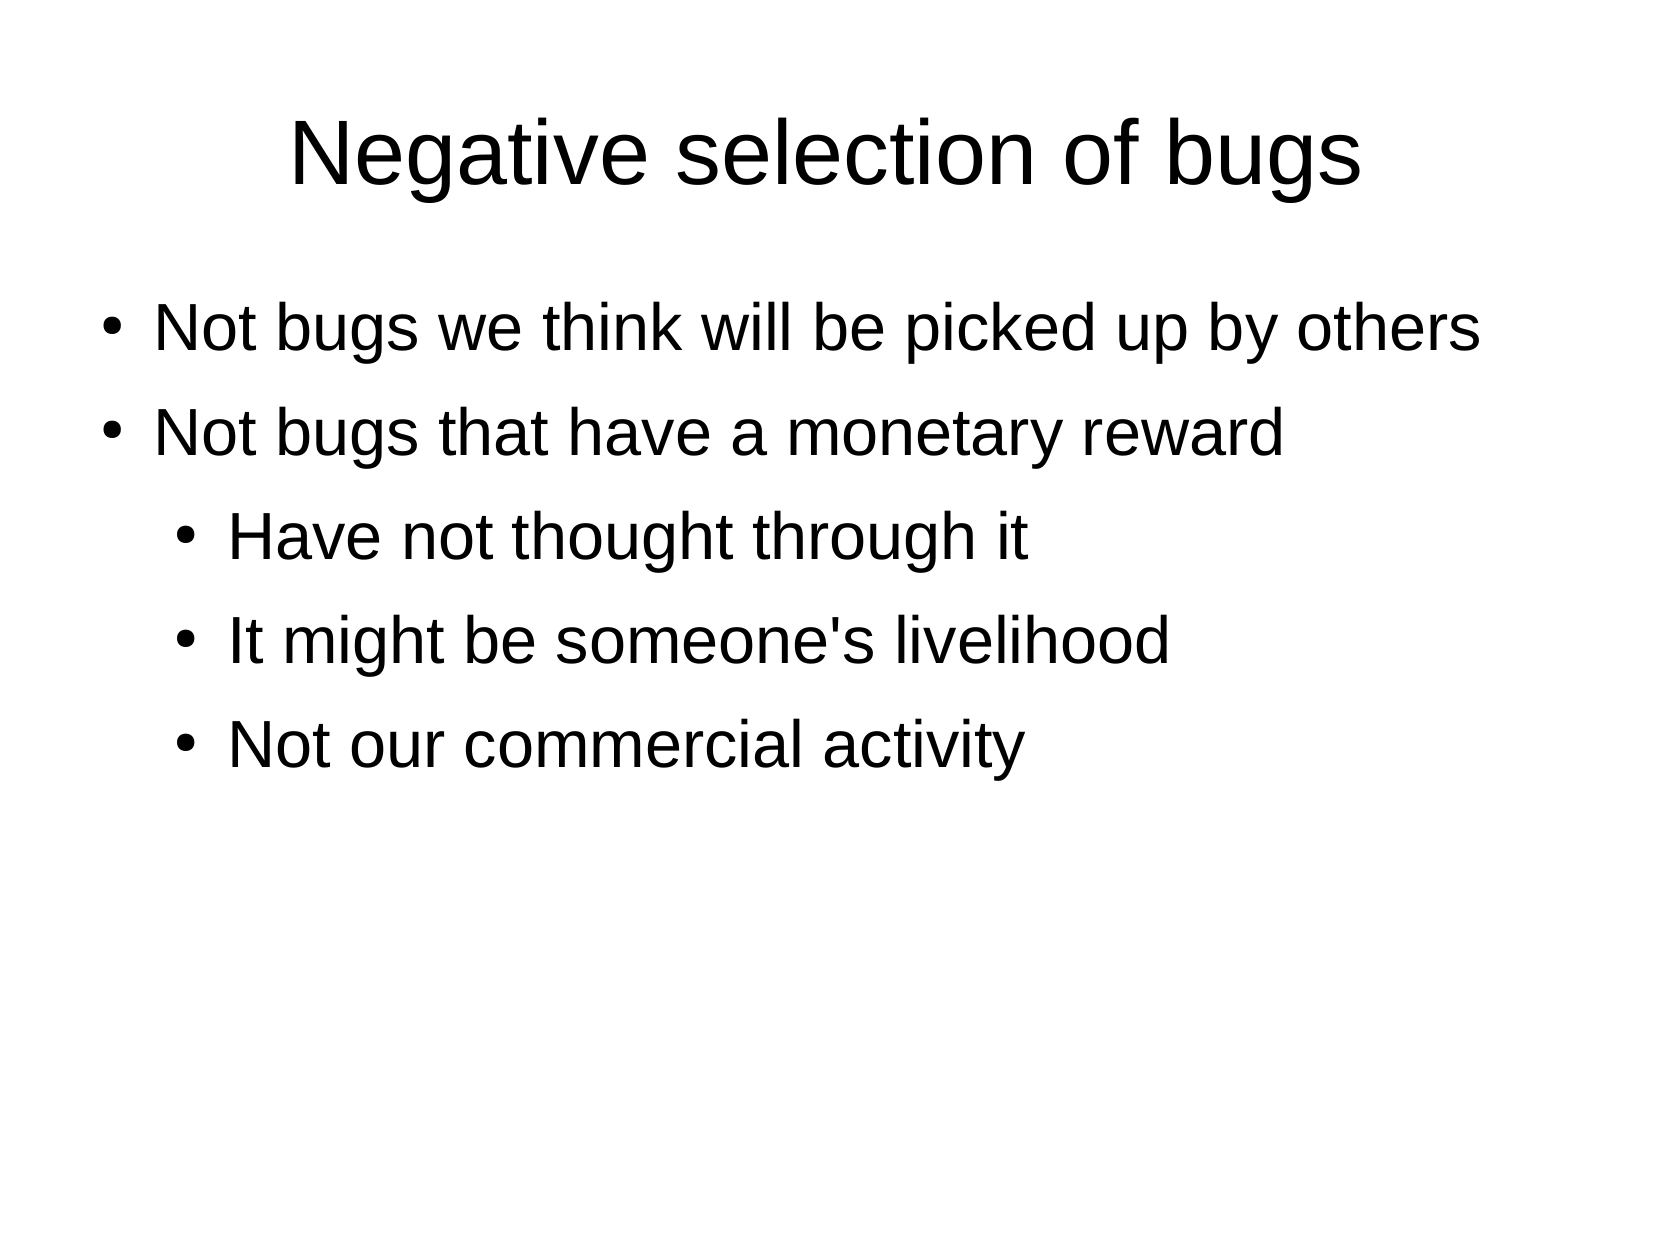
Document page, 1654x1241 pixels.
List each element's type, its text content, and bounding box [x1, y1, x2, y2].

list Not bugs we think will be picked up by others Not bugs that have a monetary reward Have not thought through it It might be someone's livelihood Not our commercial activity [82, 290, 1571, 1010]
title Negative selection of bugs [82, 49, 1571, 257]
